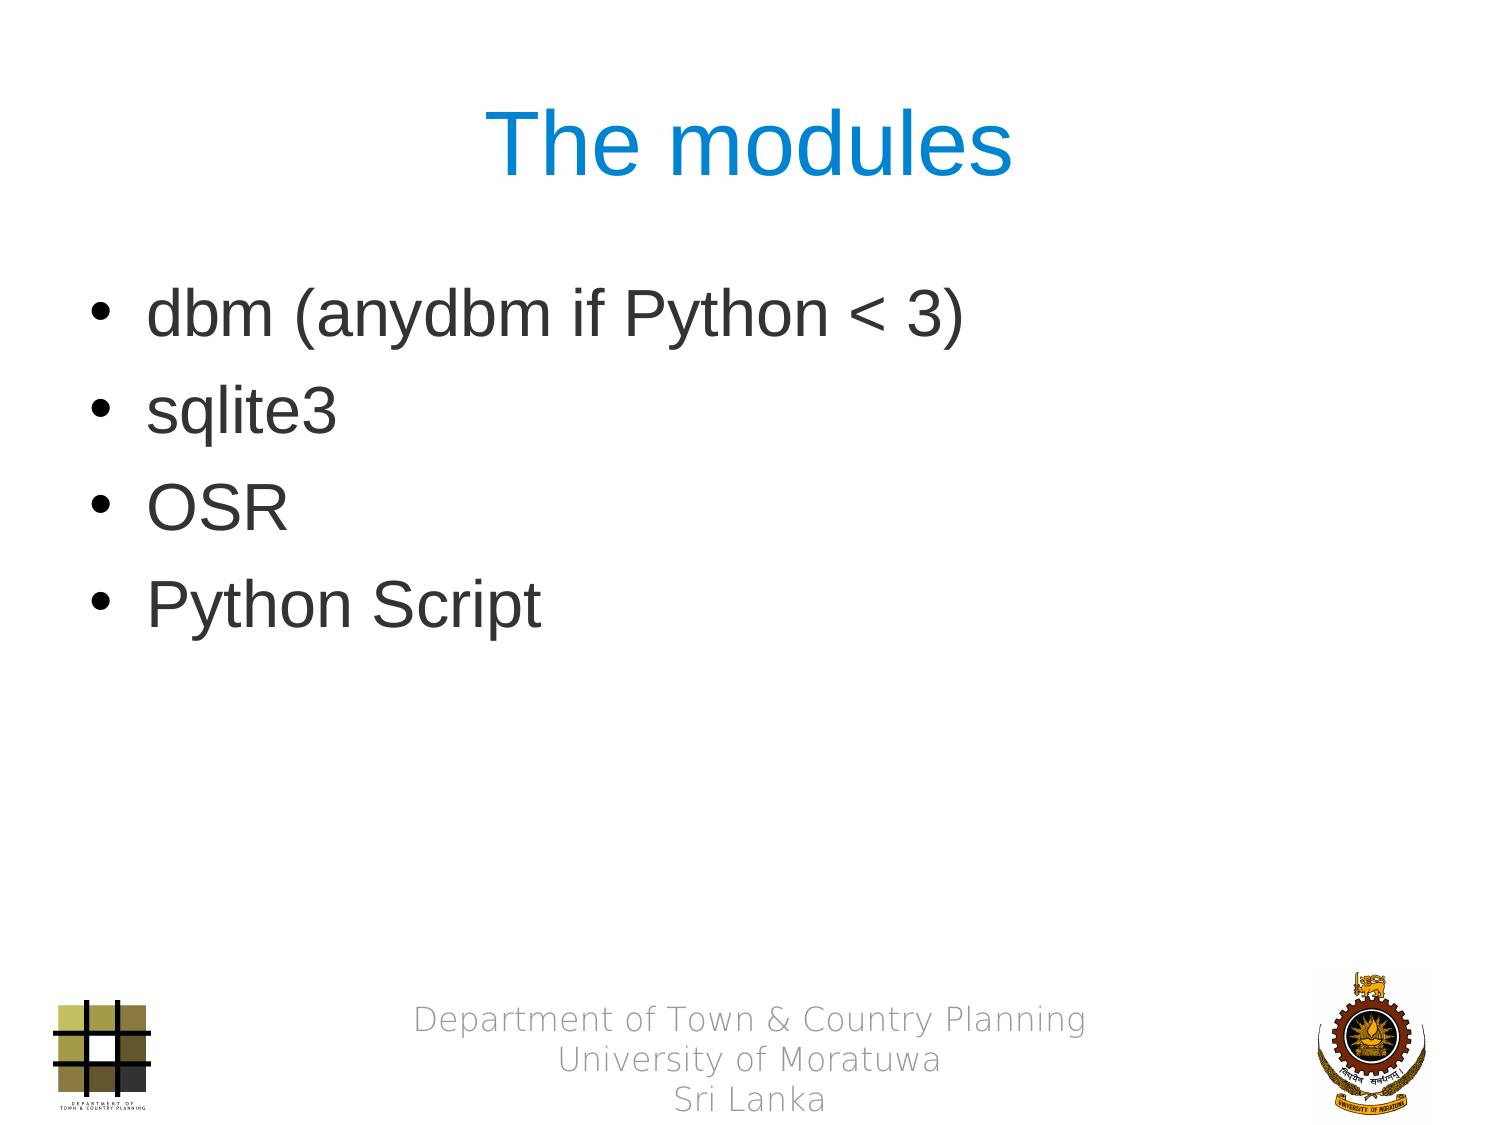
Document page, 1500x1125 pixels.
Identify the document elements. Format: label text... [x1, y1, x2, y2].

title The modules [75, 45, 1426, 233]
list dbm (anydbm if Python < 3) sqlite3 OSR Python Script [75, 262, 1426, 916]
picture [53, 1000, 151, 1110]
picture [1312, 966, 1435, 1125]
